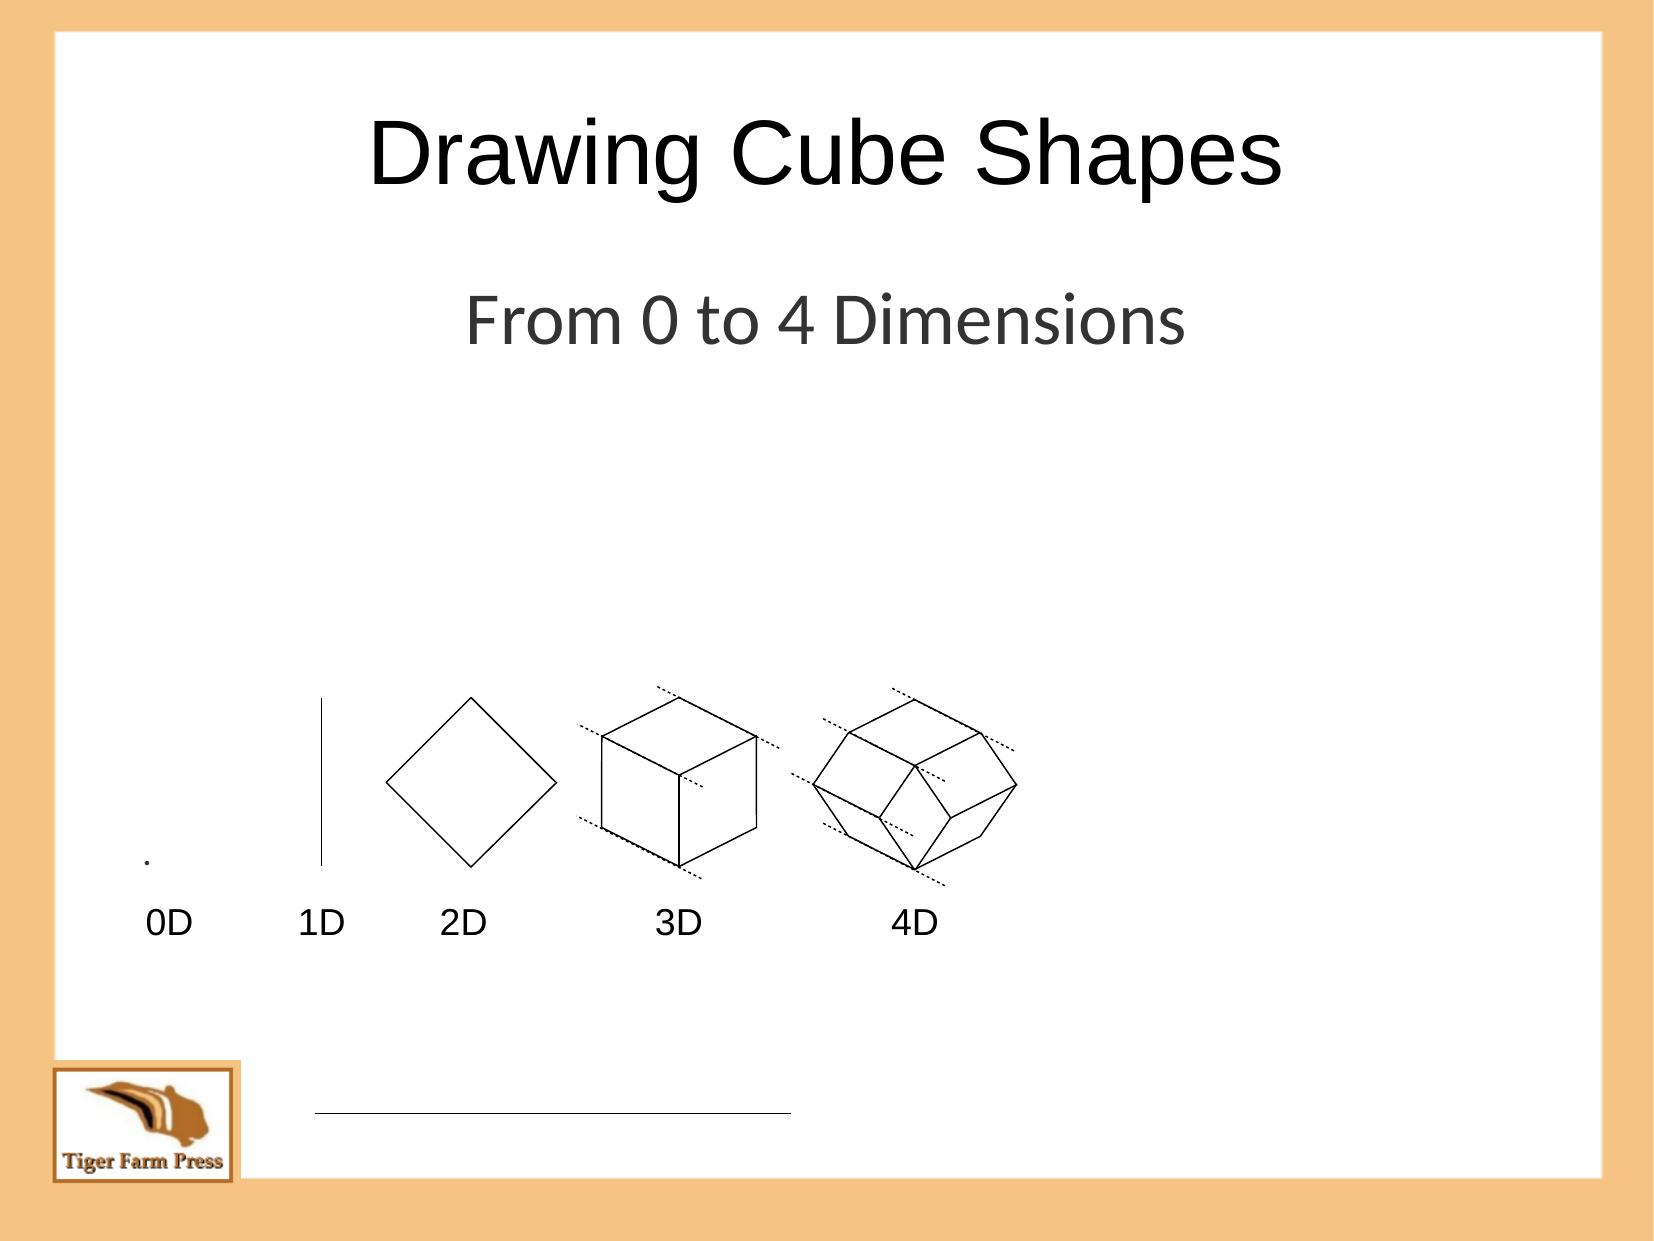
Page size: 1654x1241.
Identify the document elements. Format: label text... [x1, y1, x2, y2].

list From 0 to 4 Dimensions . 0D 1D 2D 3D 4D [82, 290, 1571, 1109]
picture [0, 0, 1654, 1241]
title Drawing Cube Shapes [82, 49, 1571, 257]
